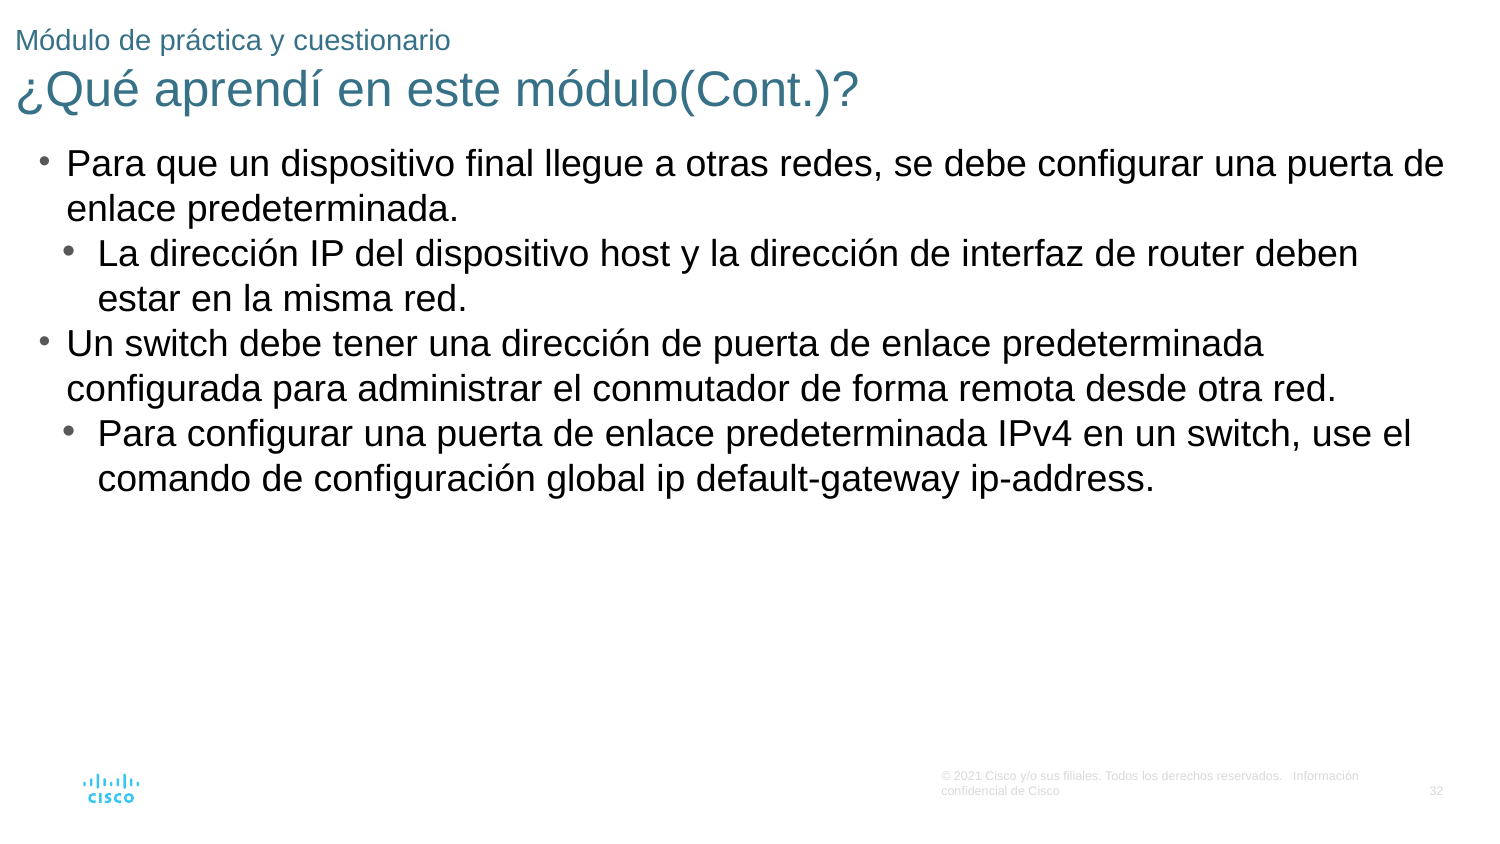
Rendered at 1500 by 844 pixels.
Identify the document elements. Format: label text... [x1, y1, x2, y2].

title Módulo de práctica y cuestionario ¿Qué aprendí en este módulo(Cont.)? [0, 6, 1500, 131]
list Para que un dispositivo final llegue a otras redes, se debe configurar una puerta de enlace predeterminada. La dirección IP del dispositivo host y la dirección de interfaz de router deben estar en la misma red. Un switch debe tener una dirección de puerta de enlace predeterminada configurada para administrar el conmutador de forma remota desde otra red. Para configurar una puerta de enlace predeterminada IPv4 en un switch, use el comando de configuración global ip default-gateway ip-address. [23, 131, 1476, 813]
